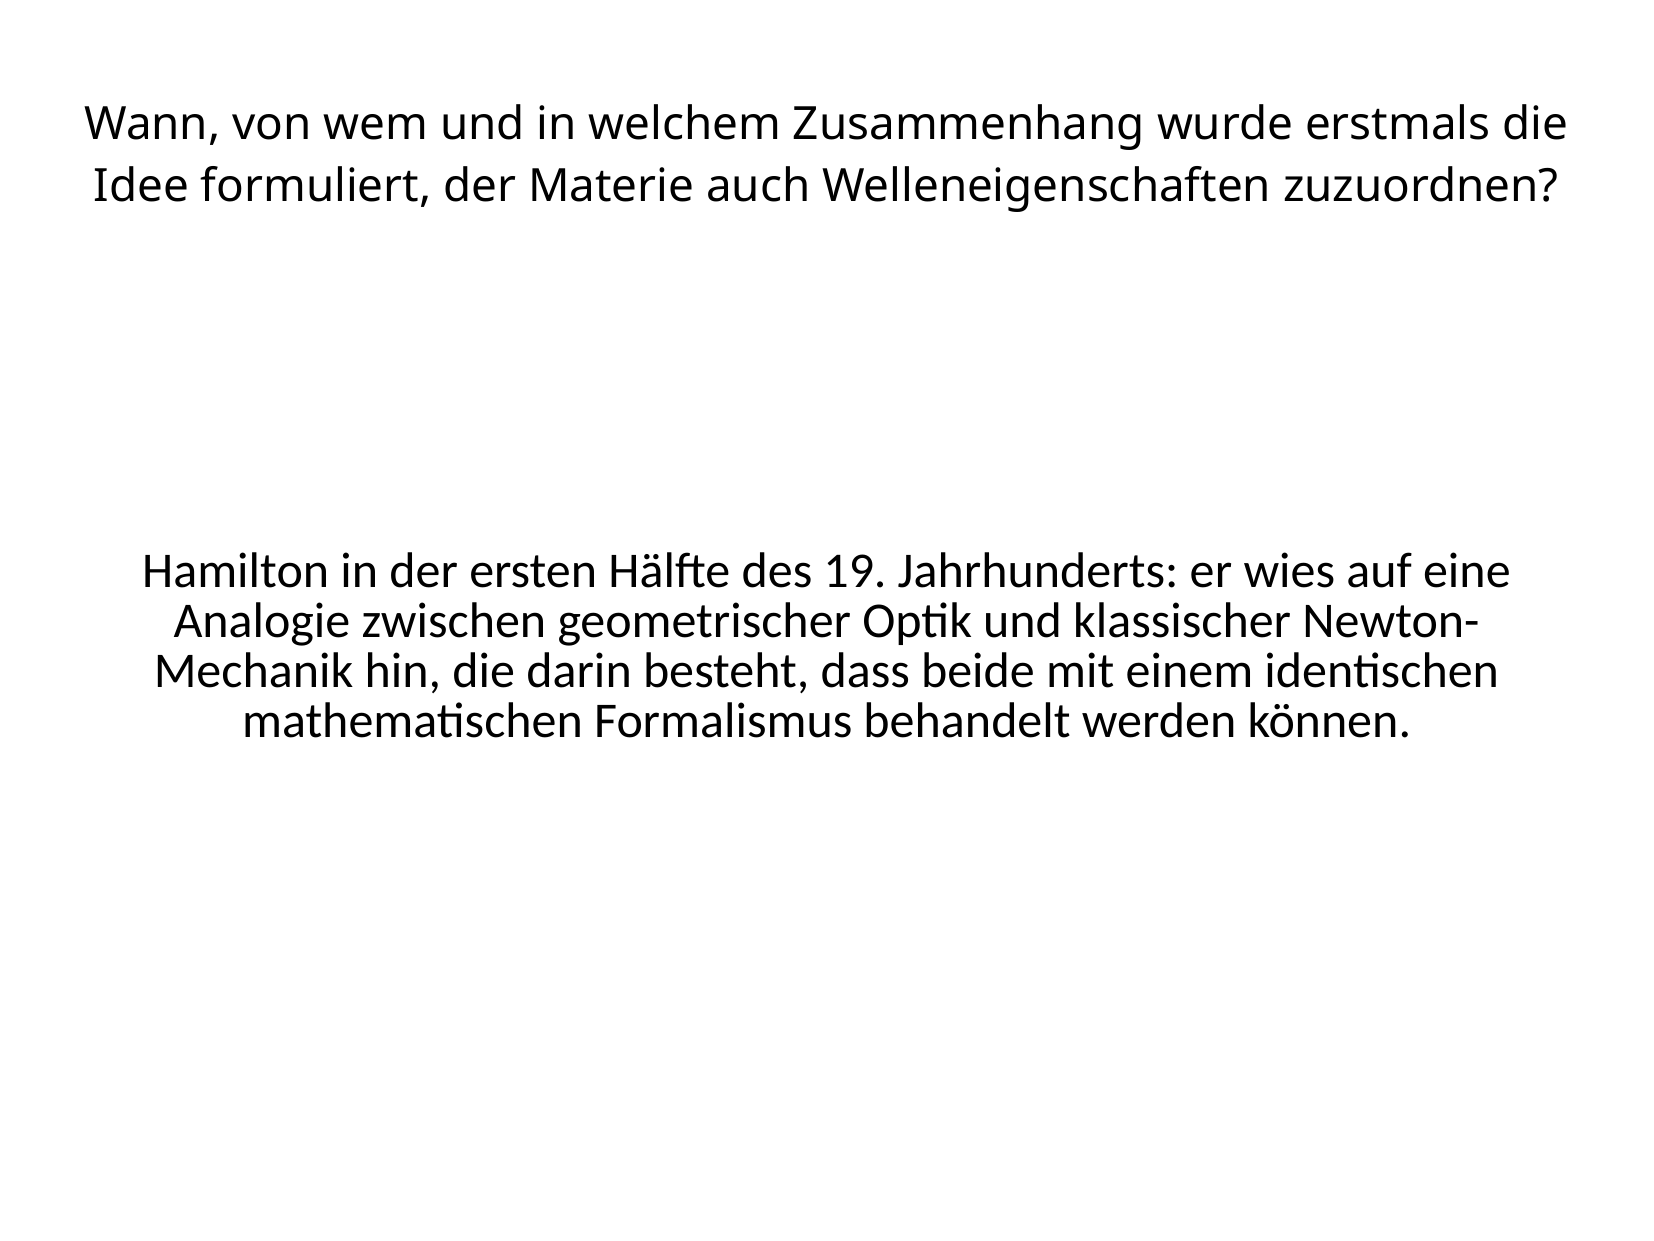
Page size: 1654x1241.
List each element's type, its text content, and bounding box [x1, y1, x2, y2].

subtitle Hamilton in der ersten Hälfte des 19. Jahrhunderts: er wies auf eine Analogie zwischen geometrischer Optik und klassischer Newton-Mechanik hin, die darin besteht, dass beide mit einem identischen mathematischen Formalismus behandelt werden können. [82, 290, 1571, 1010]
title Wann, von wem und in welchem Zusammenhang wurde erstmals die Idee formuliert, der Materie auch Welleneigenschaften zuzuordnen? [82, 49, 1571, 257]
